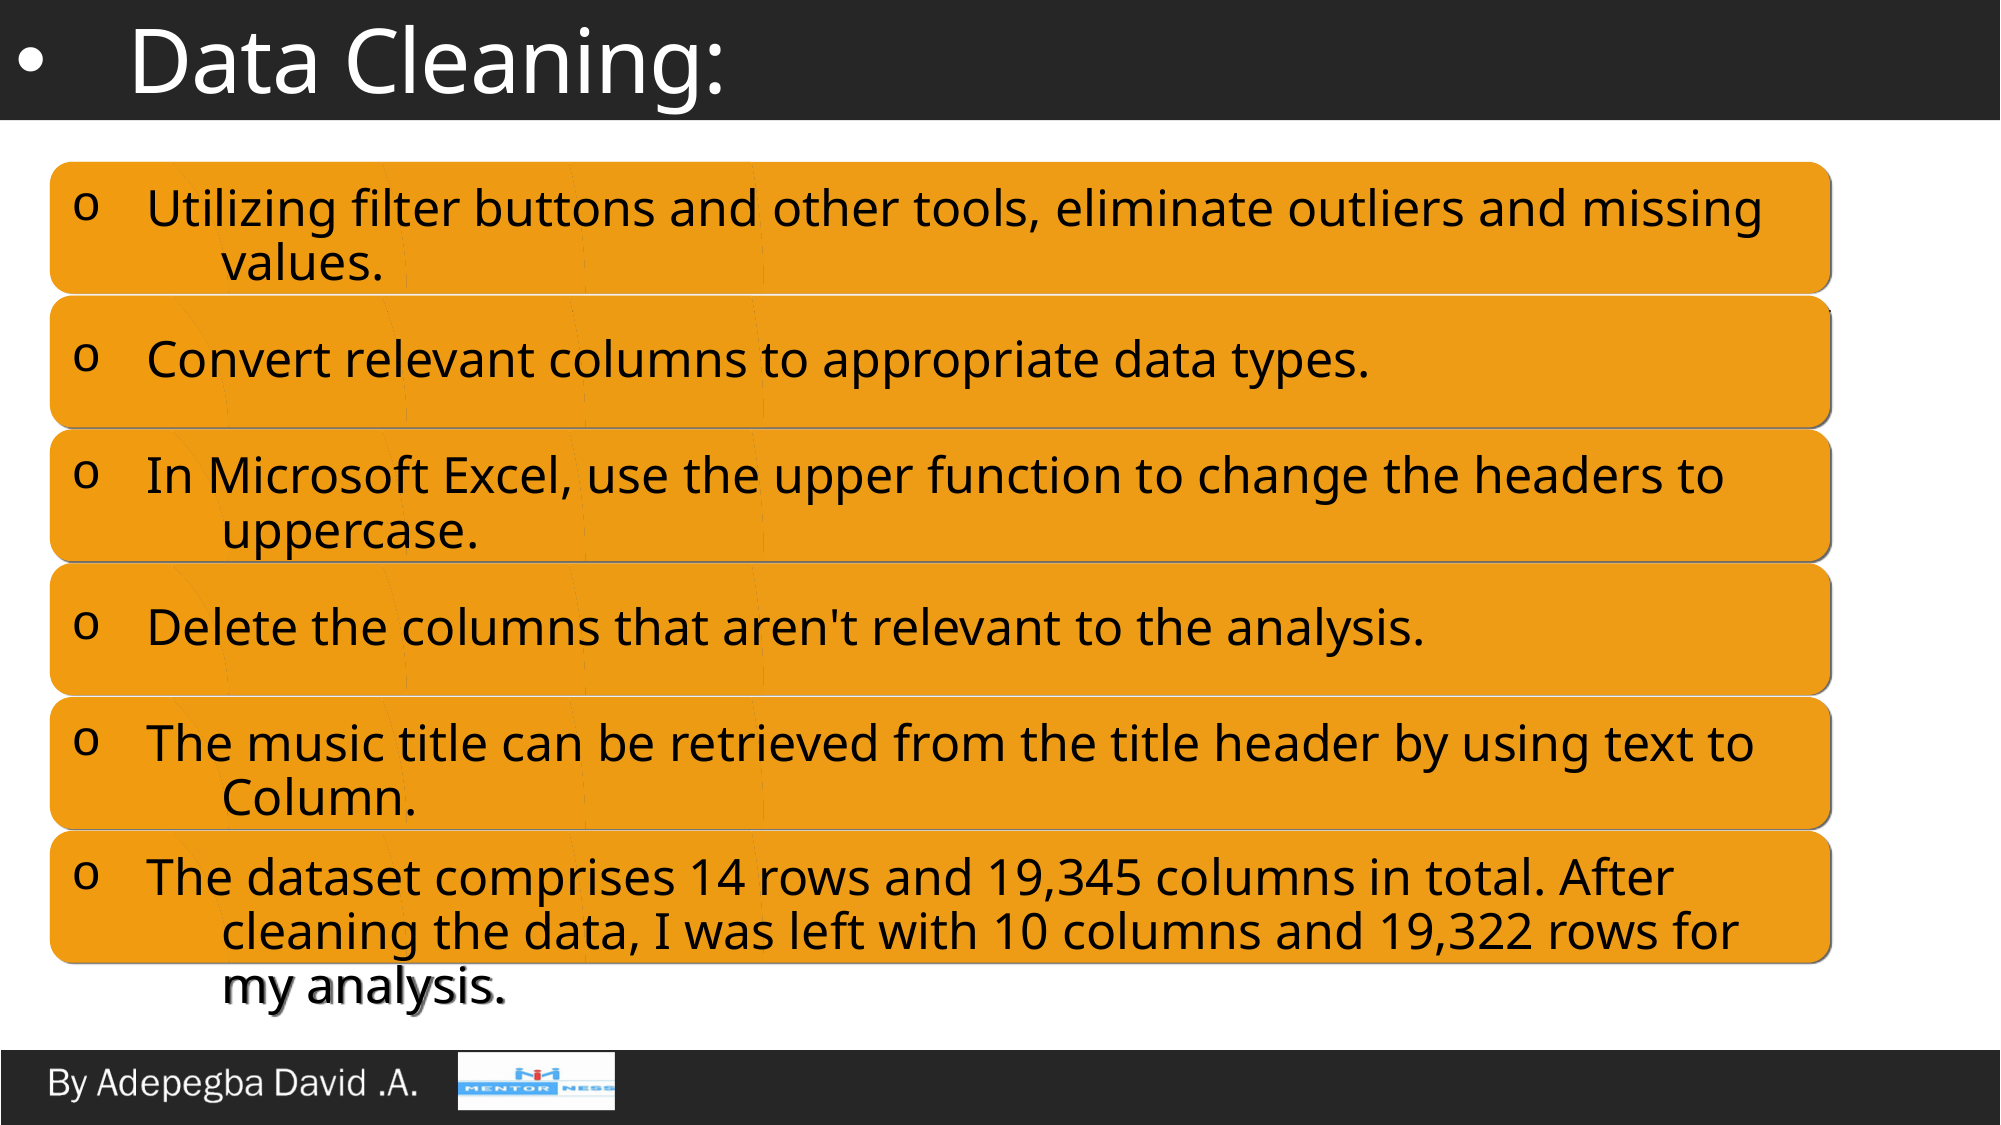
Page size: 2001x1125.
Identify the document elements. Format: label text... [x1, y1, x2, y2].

text_box Convert relevant columns to appropriate data types. [49, 295, 1831, 428]
text_box Delete the columns that aren't relevant to the analysis. [49, 563, 1831, 696]
text_box The dataset comprises 14 rows and 19,345 columns in total. After cleaning the data, I was left with 10 columns and 19,322 rows for my analysis. [49, 830, 1831, 963]
title Data Cleaning: [0, 0, 2000, 121]
picture [22, 1044, 655, 1125]
text_box In Microsoft Excel, use the upper function to change the headers to uppercase. [49, 429, 1831, 562]
text_box Utilizing filter buttons and other tools, eliminate outliers and missing values. [49, 161, 1831, 294]
text_box The music title can be retrieved from the title header by using text to Column. [49, 697, 1831, 829]
